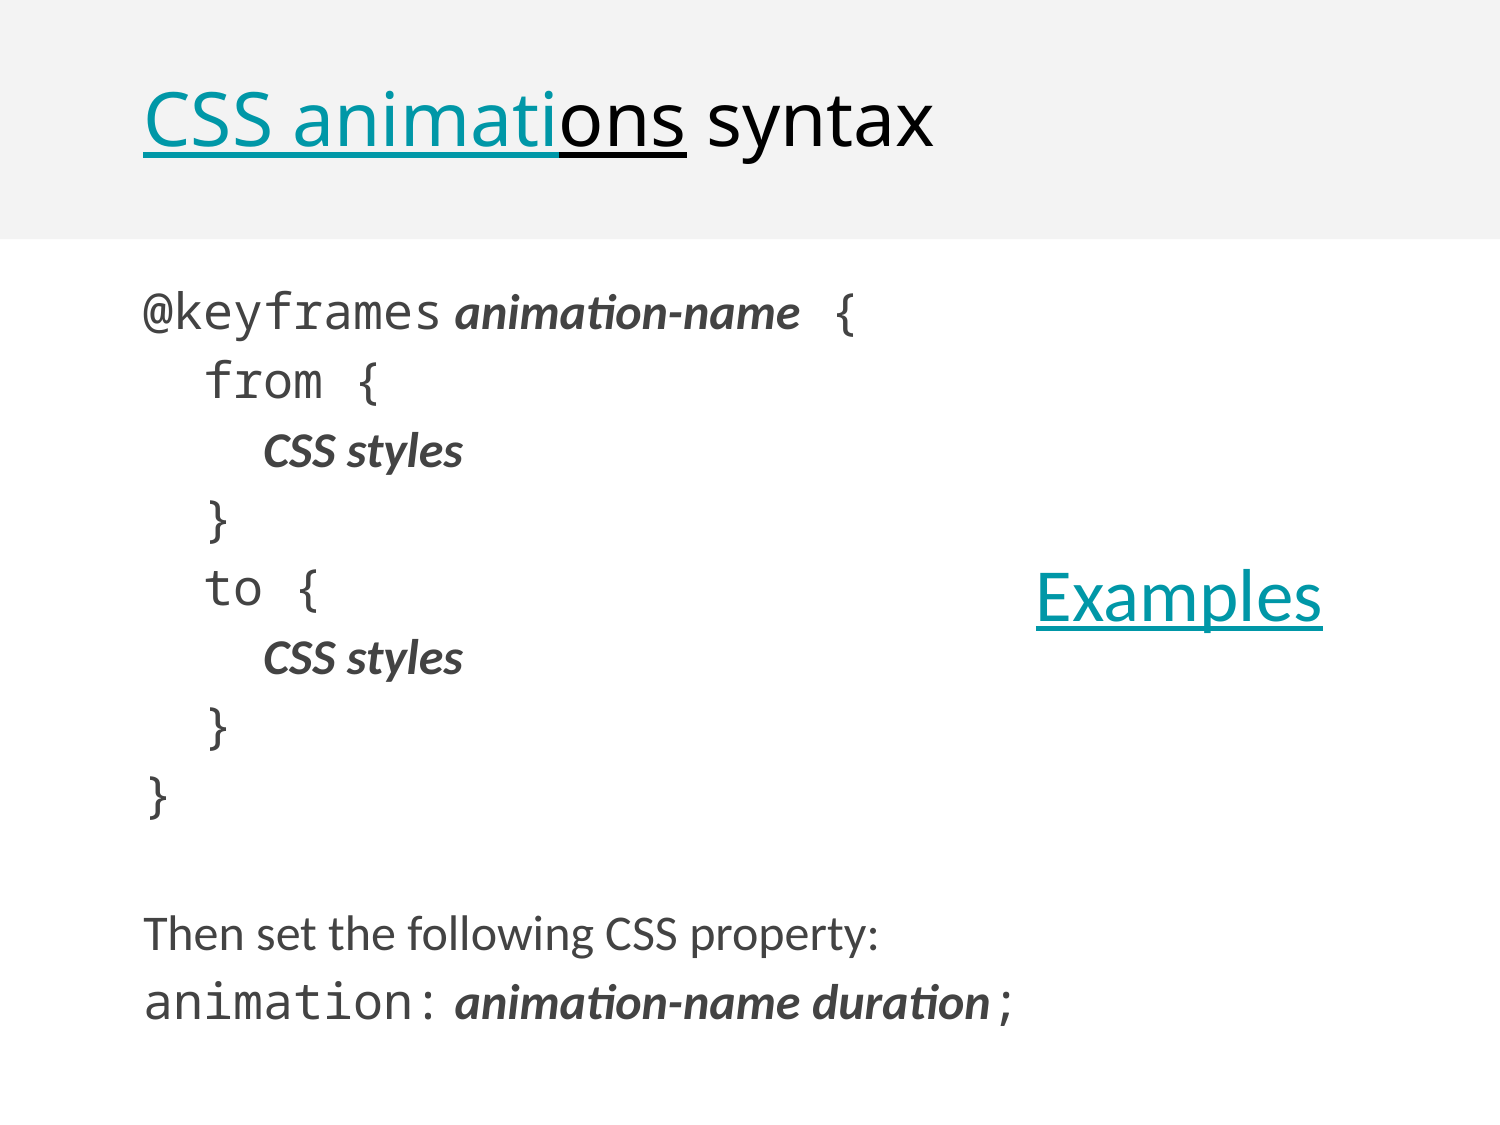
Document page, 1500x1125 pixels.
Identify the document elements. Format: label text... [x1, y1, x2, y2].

list @keyframes animation-name { from { CSS styles } to { CSS styles } } Then set the following CSS property: animation: animation-name duration; [128, 255, 1372, 1063]
text_box Examples [1009, 521, 1349, 662]
title CSS animations syntax [128, 56, 1372, 183]
